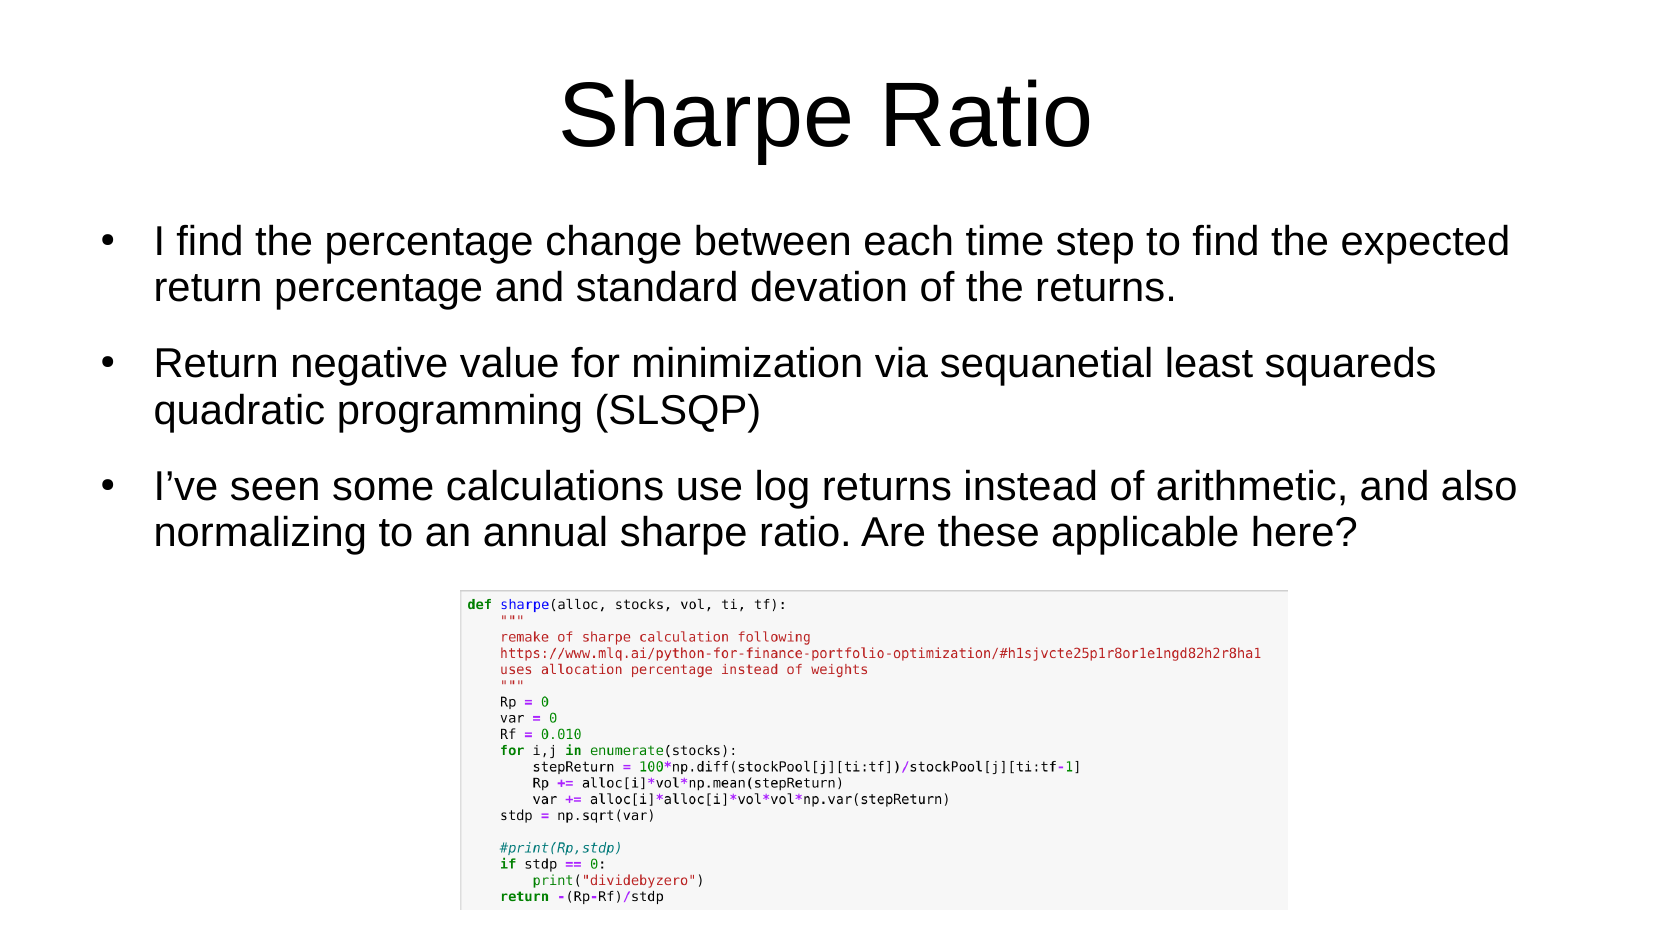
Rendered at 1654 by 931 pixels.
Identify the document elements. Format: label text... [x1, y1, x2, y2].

list I find the percentage change between each time step to find the expected return percentage and standard devation of the returns. Return negative value for minimization via sequanetial least squareds quadratic programming (SLSQP) I’ve seen some calculations use log returns instead of arithmetic, and also normalizing to an annual sharpe ratio. Are these applicable here? [82, 217, 1607, 758]
picture [460, 590, 1288, 910]
title Sharpe Ratio [82, 37, 1571, 193]
